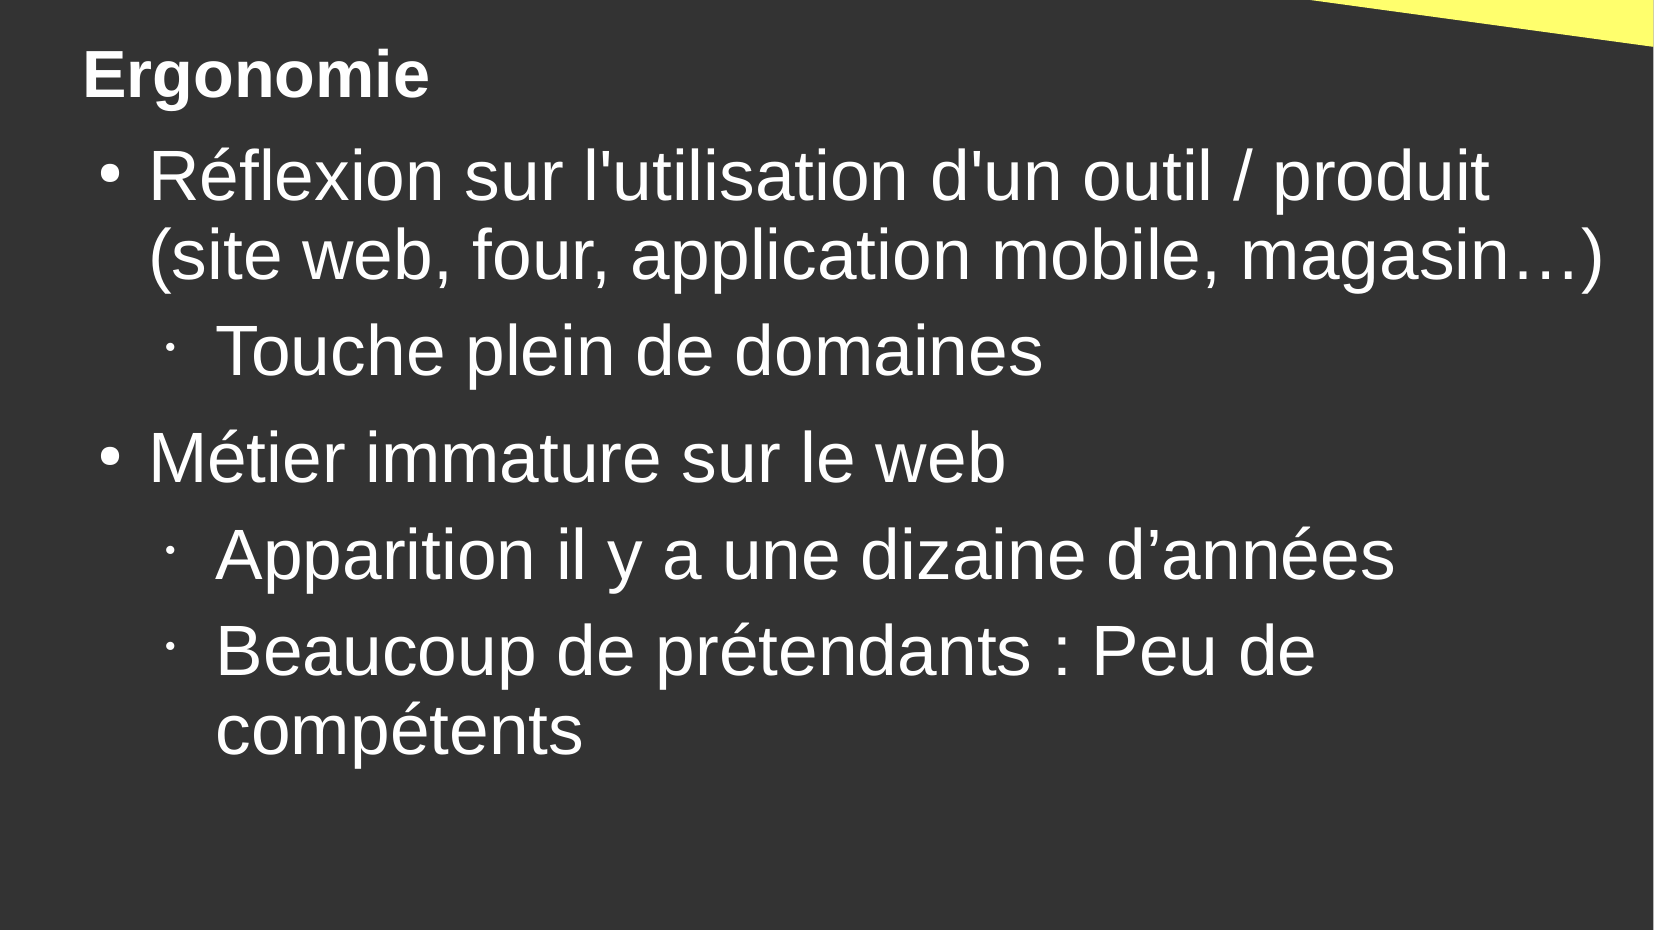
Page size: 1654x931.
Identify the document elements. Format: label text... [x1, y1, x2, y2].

list Réflexion sur l'utilisation d'un outil / produit (site web, four, application mobile, magasin…) Touche plein de domaines Métier immature sur le web Apparition il y a une dizaine d’années Beaucoup de prétendants : Peu de compétents [80, 135, 1620, 851]
title Ergonomie [82, 37, 1571, 114]
text_box [1310, 0, 1654, 47]
